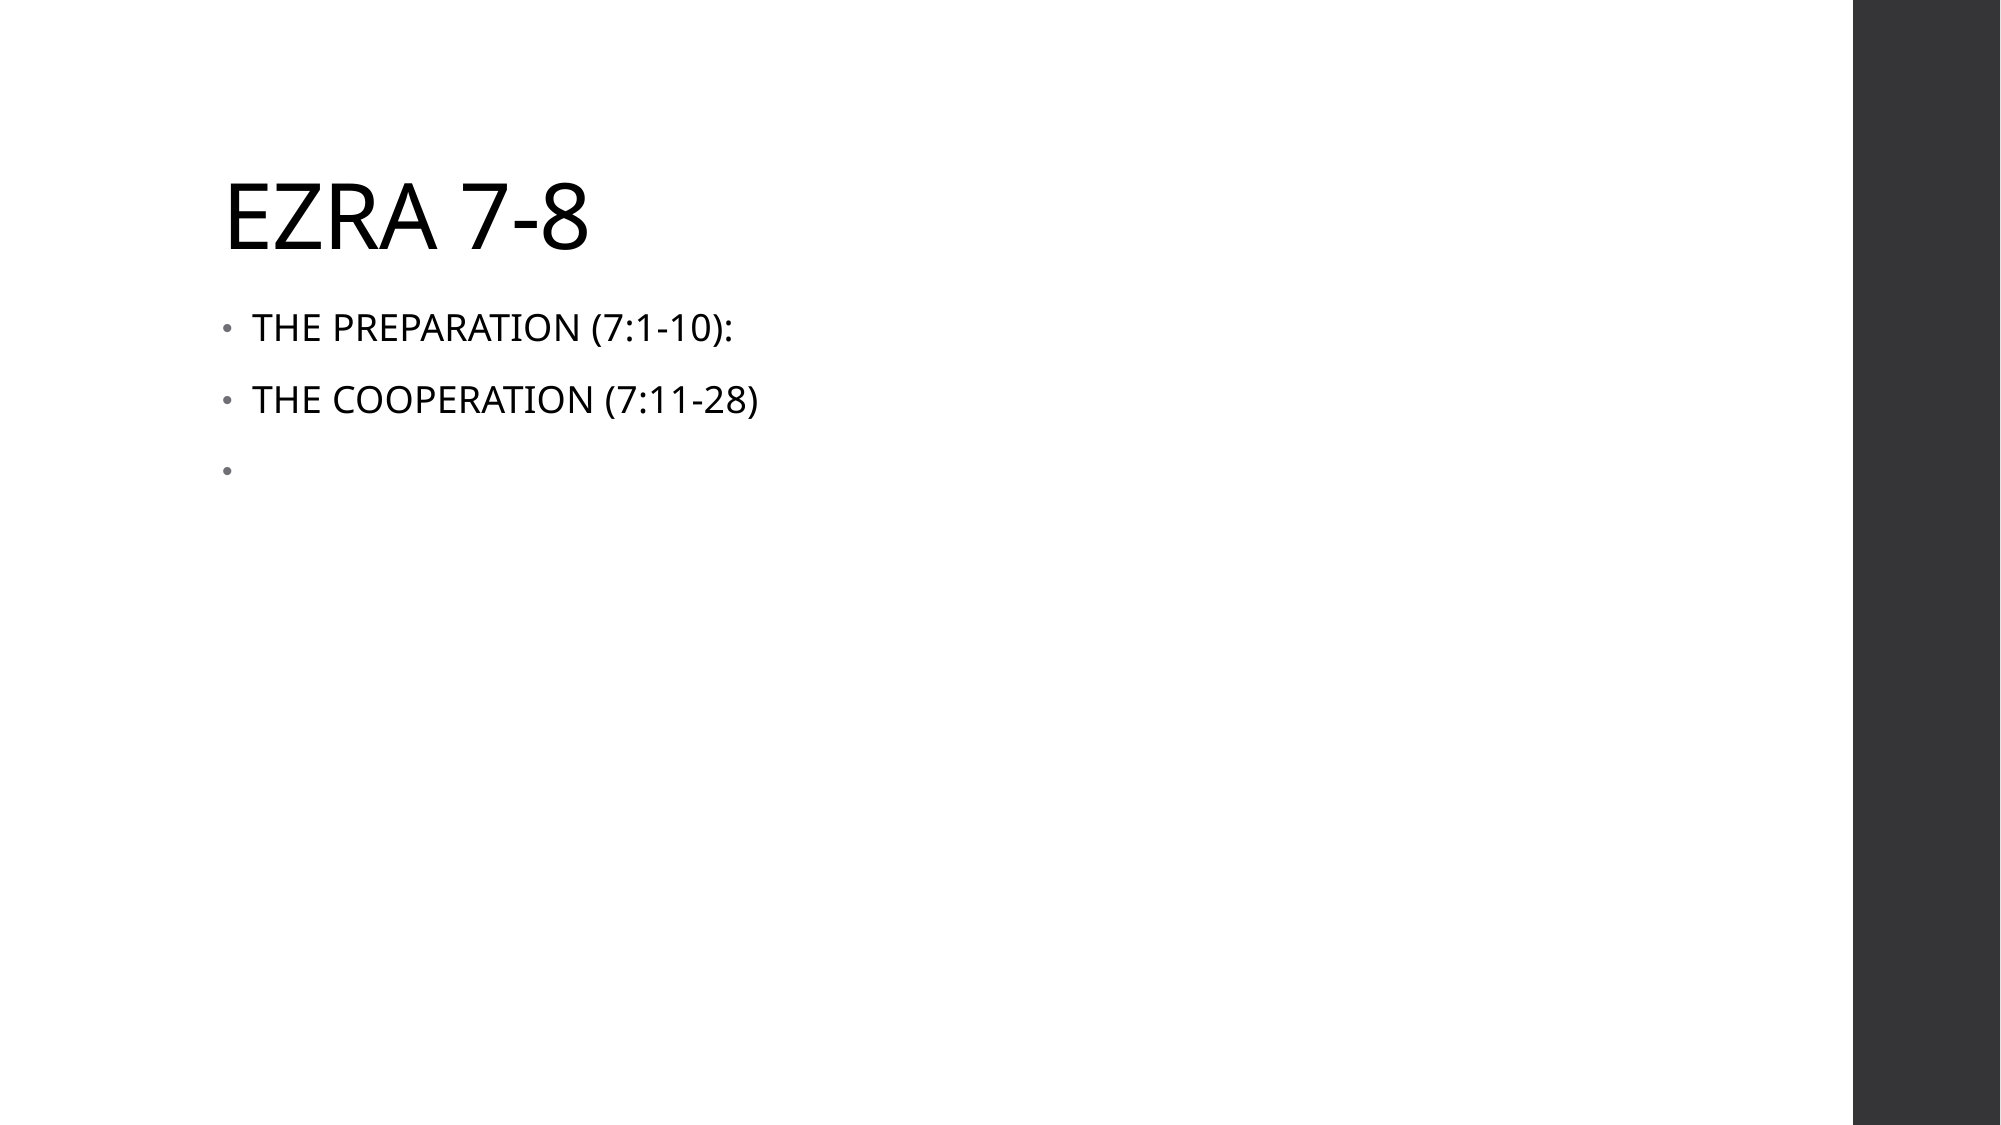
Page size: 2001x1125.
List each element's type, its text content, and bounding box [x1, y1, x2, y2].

title EZRA 7-8 [206, 60, 1797, 278]
list THE PREPARATION (7:1-10): THE COOPERATION (7:11-28) [206, 299, 1617, 1014]
